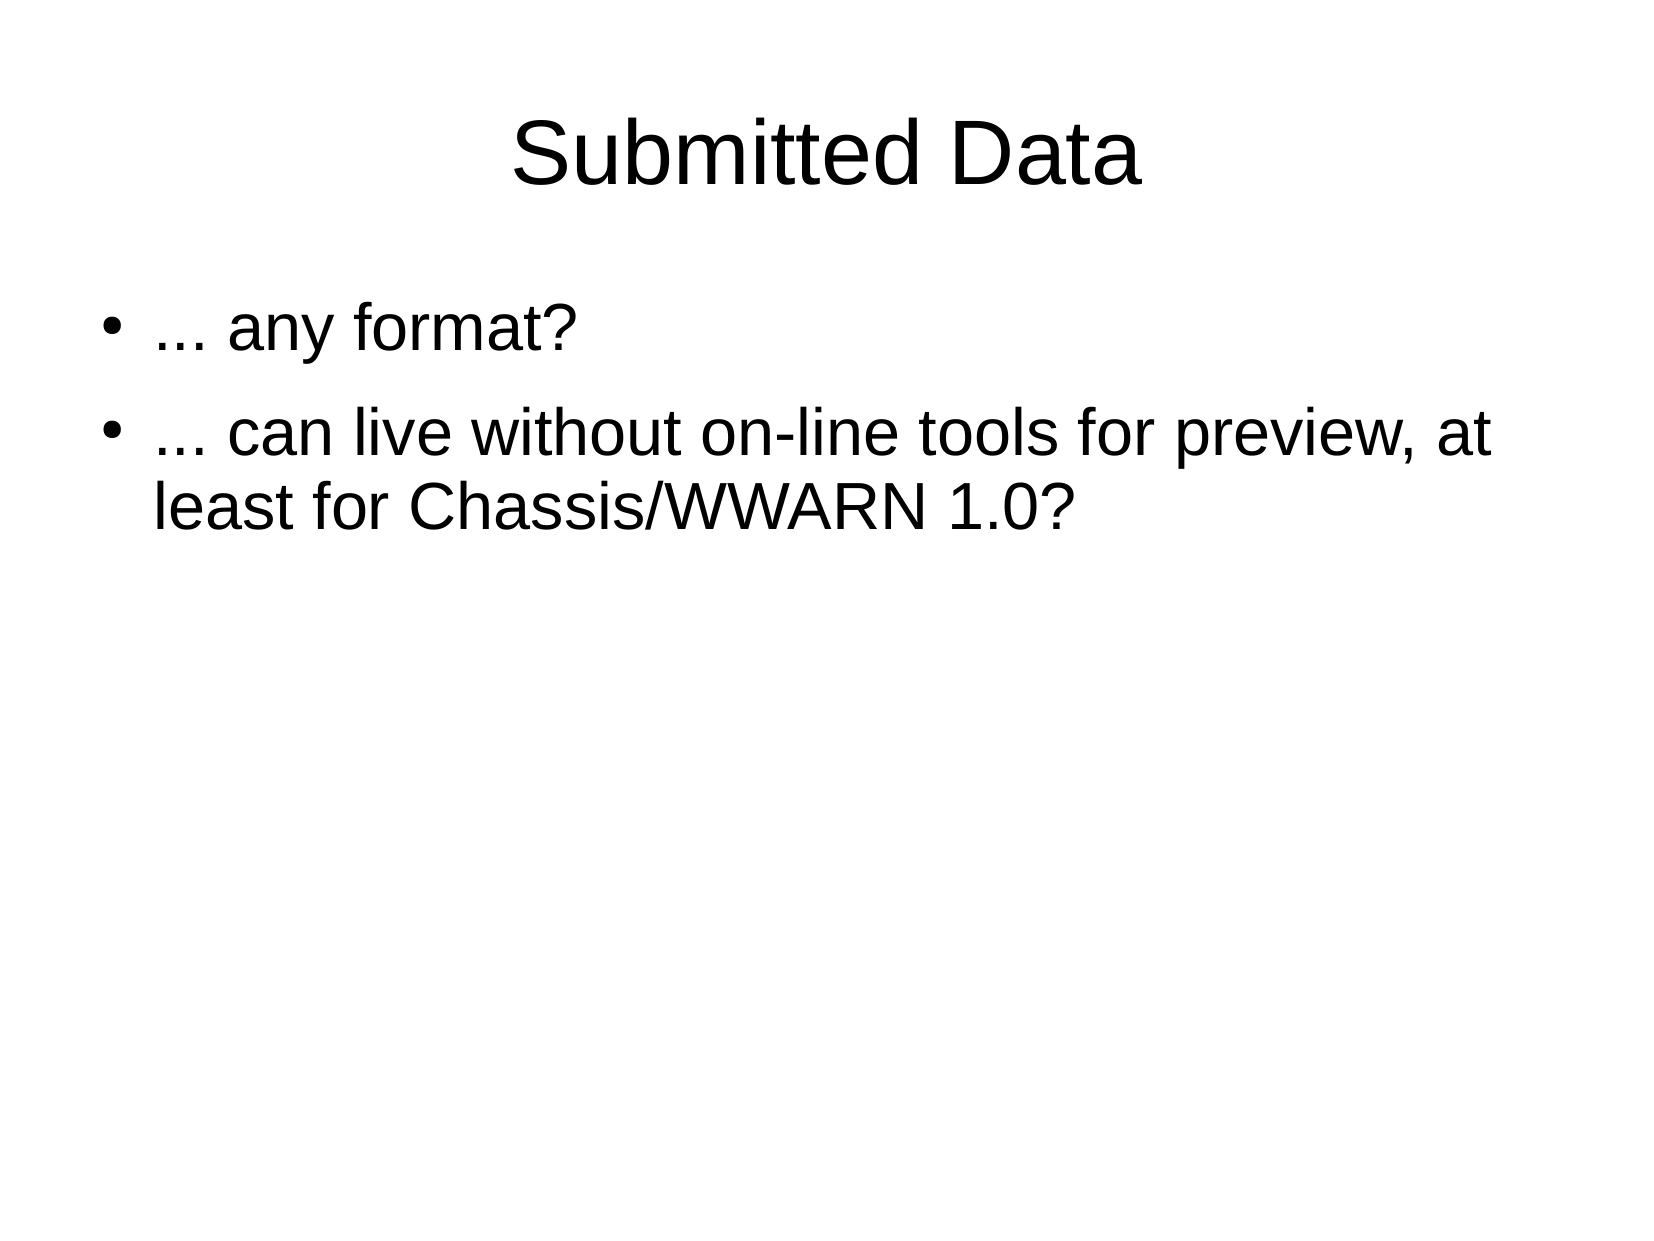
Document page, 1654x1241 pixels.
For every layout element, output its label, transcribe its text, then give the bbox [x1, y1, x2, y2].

title Submitted Data [82, 56, 1571, 250]
list ... any format? ... can live without on-line tools for preview, at least for Chassis/WWARN 1.0? [82, 290, 1571, 1109]
